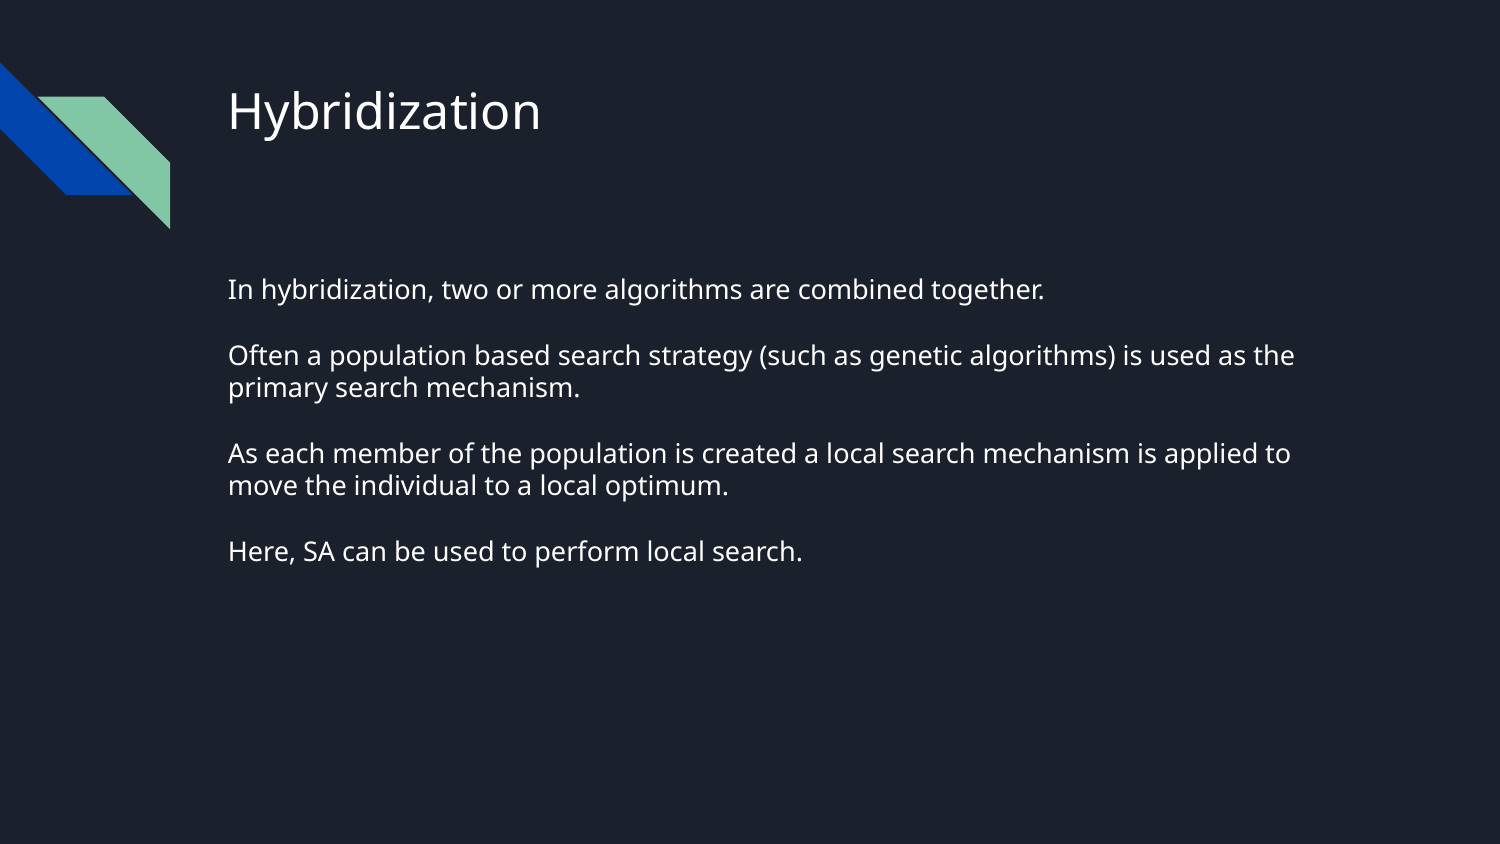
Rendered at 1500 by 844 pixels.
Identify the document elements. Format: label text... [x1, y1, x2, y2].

list In hybridization, two or more algorithms are combined together. Often a population based search strategy (such as genetic algorithms) is used as the primary search mechanism. As each member of the population is created a local search mechanism is applied to move the individual to a local optimum. Here, SA can be used to perform local search. [212, 257, 1368, 735]
title Hybridization [212, 64, 1368, 215]
